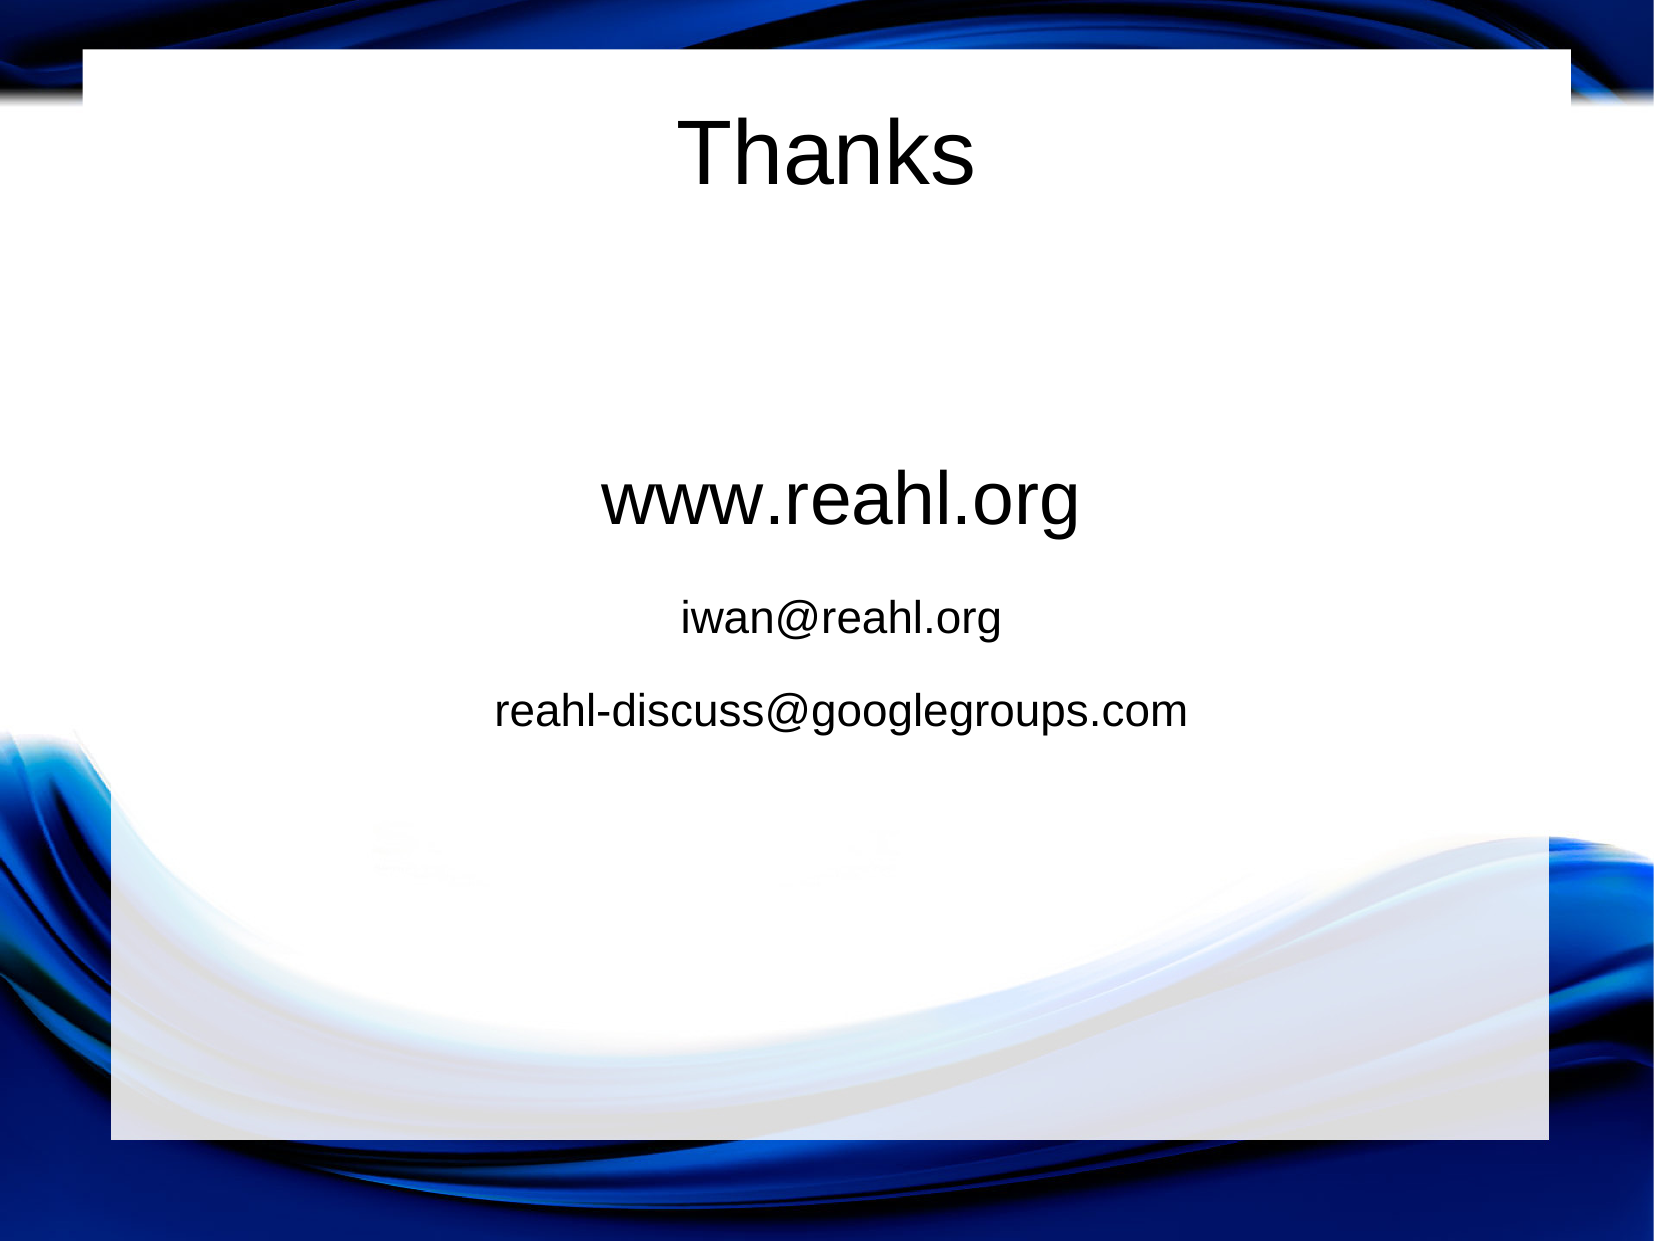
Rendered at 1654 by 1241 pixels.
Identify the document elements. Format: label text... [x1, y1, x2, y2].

text_box www.reahl.org iwan@reahl.org reahl-discuss@googlegroups.com [383, 448, 1300, 775]
picture [0, 0, 1654, 1241]
title Thanks [82, 49, 1571, 257]
